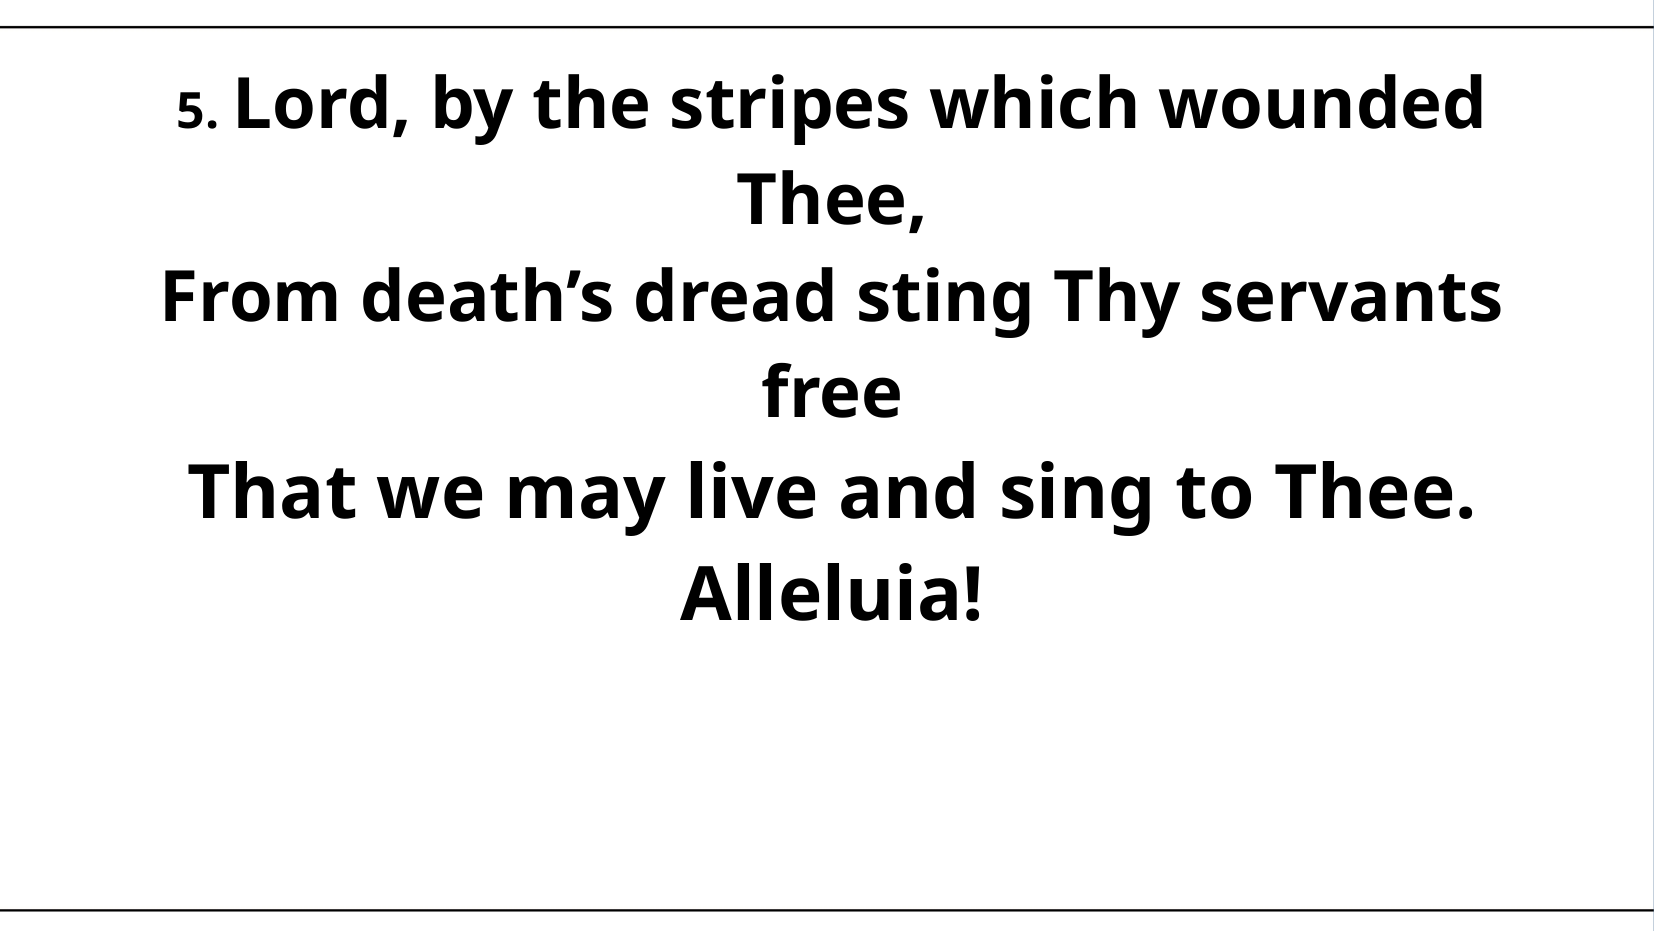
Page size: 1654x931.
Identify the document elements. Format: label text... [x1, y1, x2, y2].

text_box 5. Lord, by the stripes which wounded Thee, From death’s dread sting Thy servants free That we may live and sing to Thee. Alleluia! [90, 45, 1576, 451]
picture [0, 0, 1654, 931]
